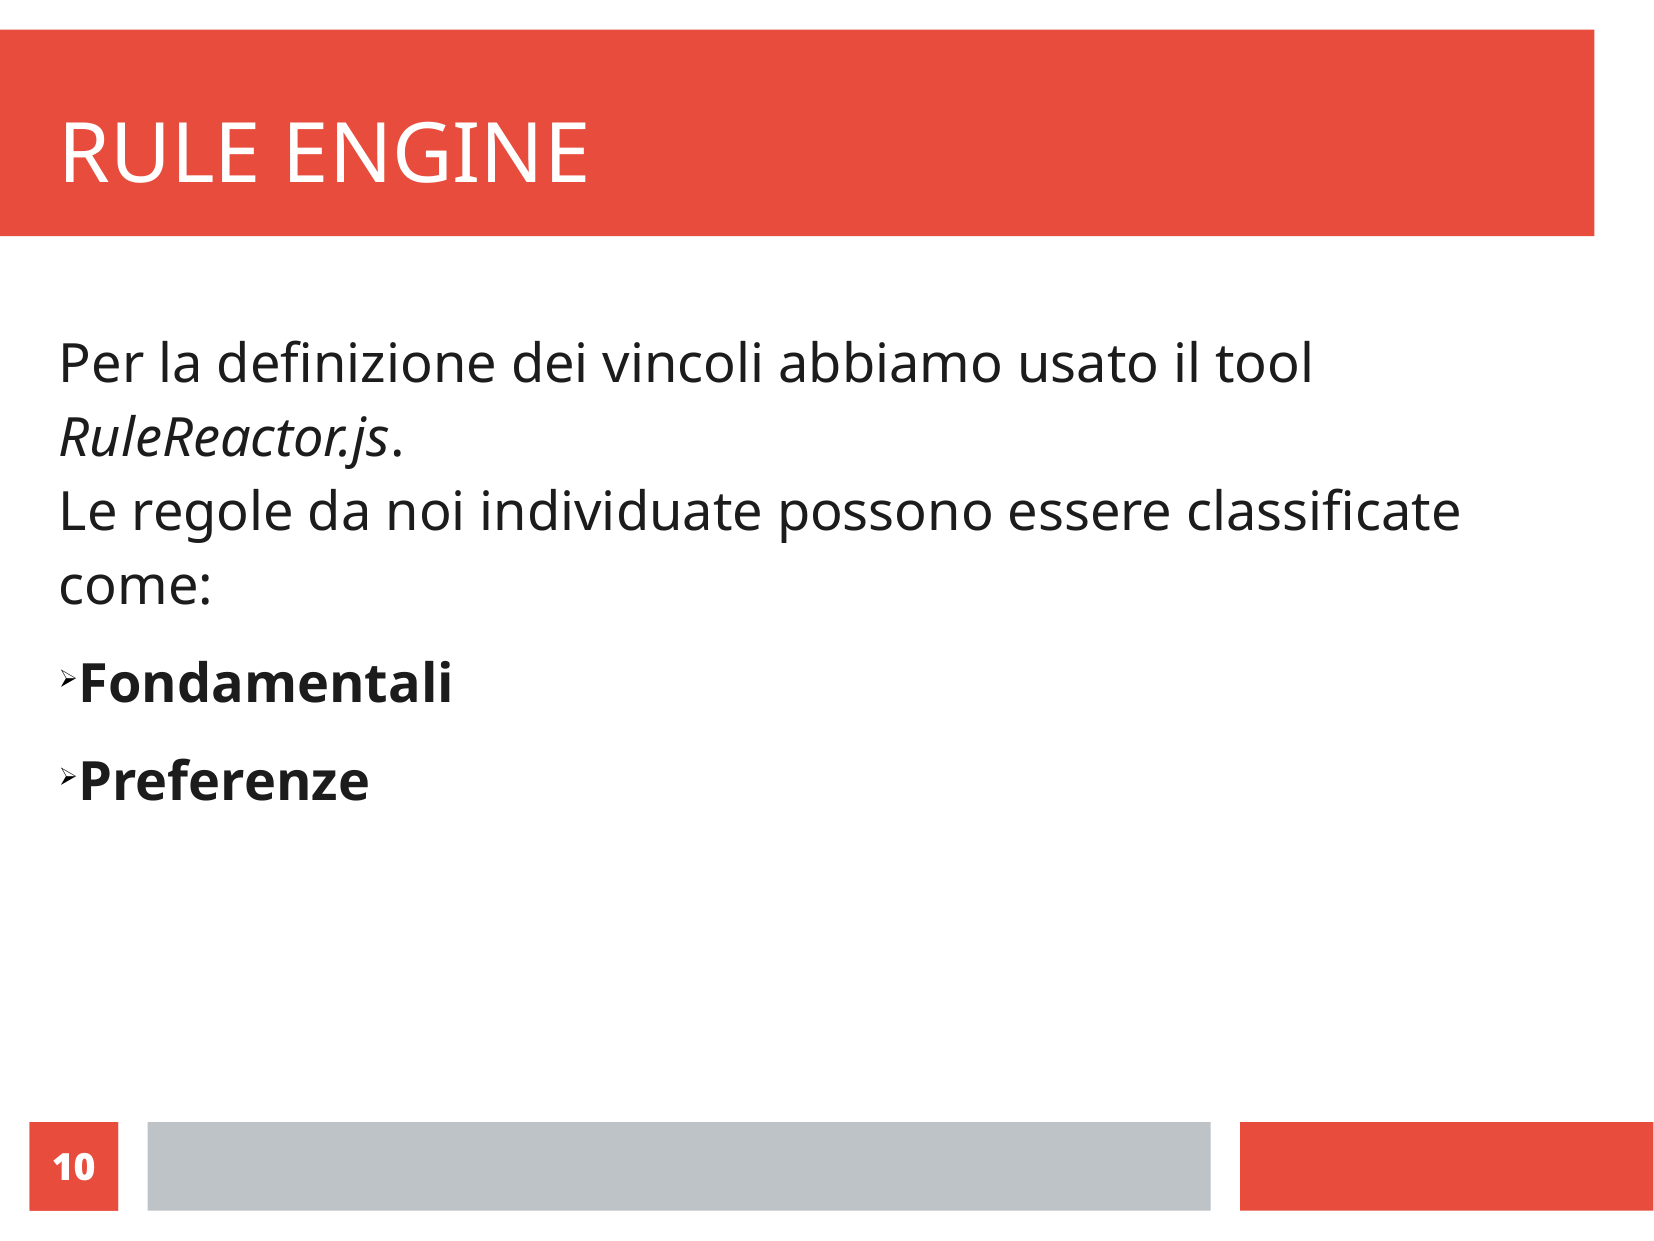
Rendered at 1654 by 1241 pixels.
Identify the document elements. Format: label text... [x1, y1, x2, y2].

title RULE ENGINE [59, 59, 1595, 207]
list Per la definizione dei vincoli abbiamo usato il tool RuleReactor.js. Le regole da noi individuate possono essere classificate come: Fondamentali Preferenze [59, 324, 1565, 1093]
